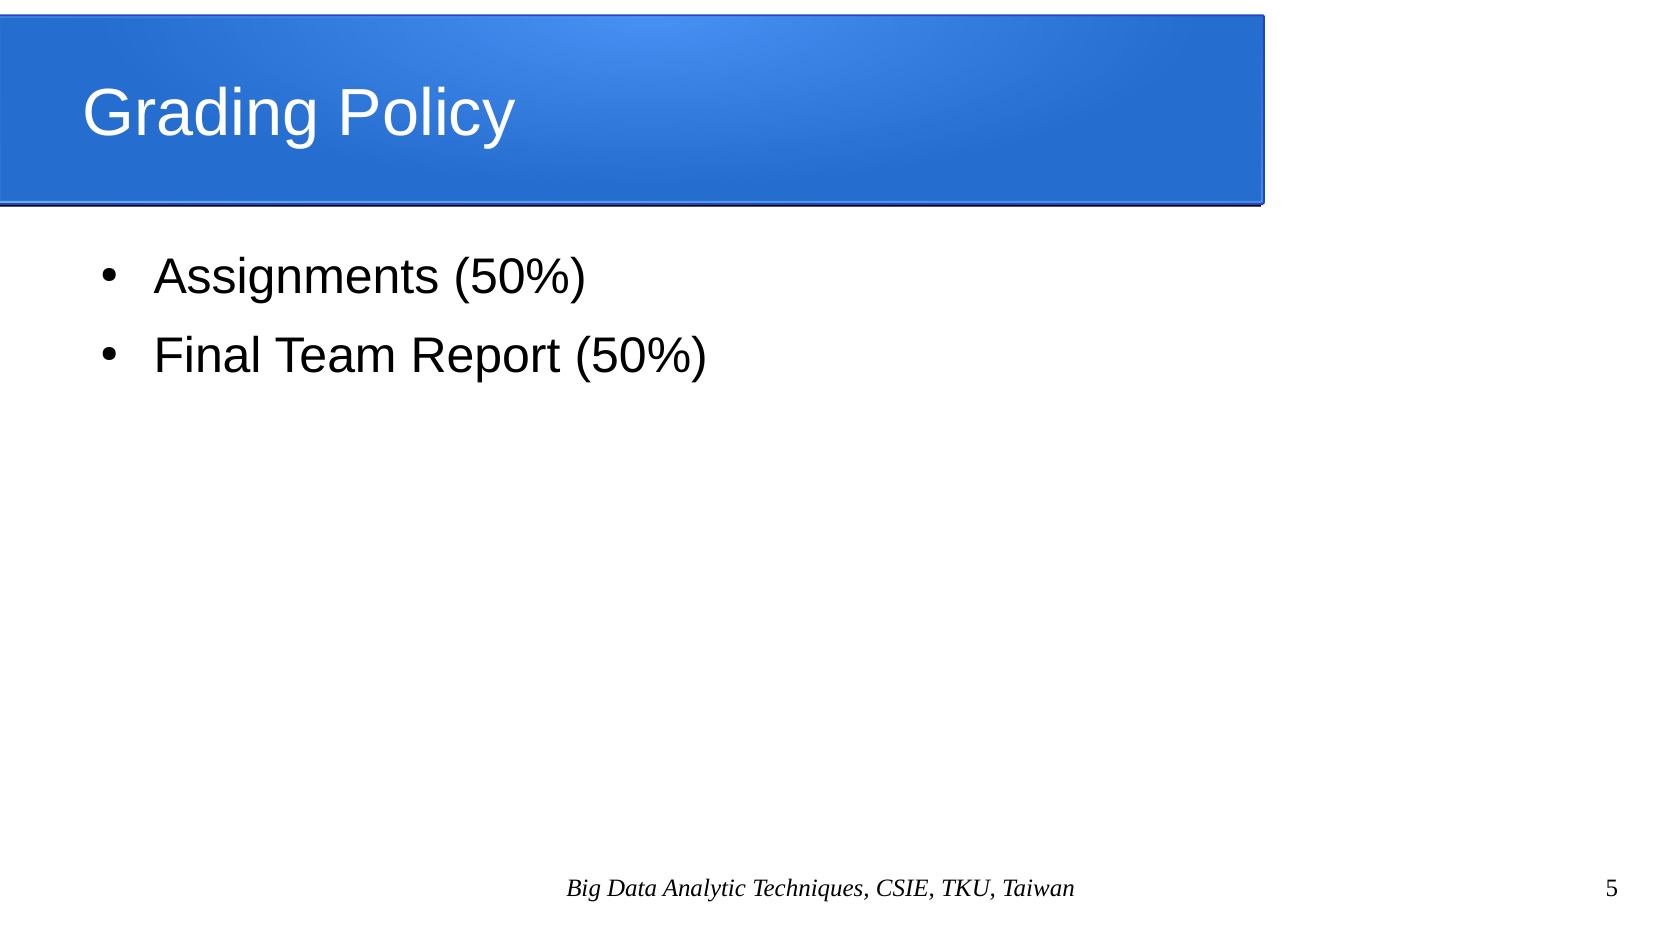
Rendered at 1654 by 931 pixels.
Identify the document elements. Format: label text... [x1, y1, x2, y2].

title Grading Policy [82, 29, 1312, 196]
list Assignments (50%) Final Team Report (50%) [82, 248, 1571, 869]
